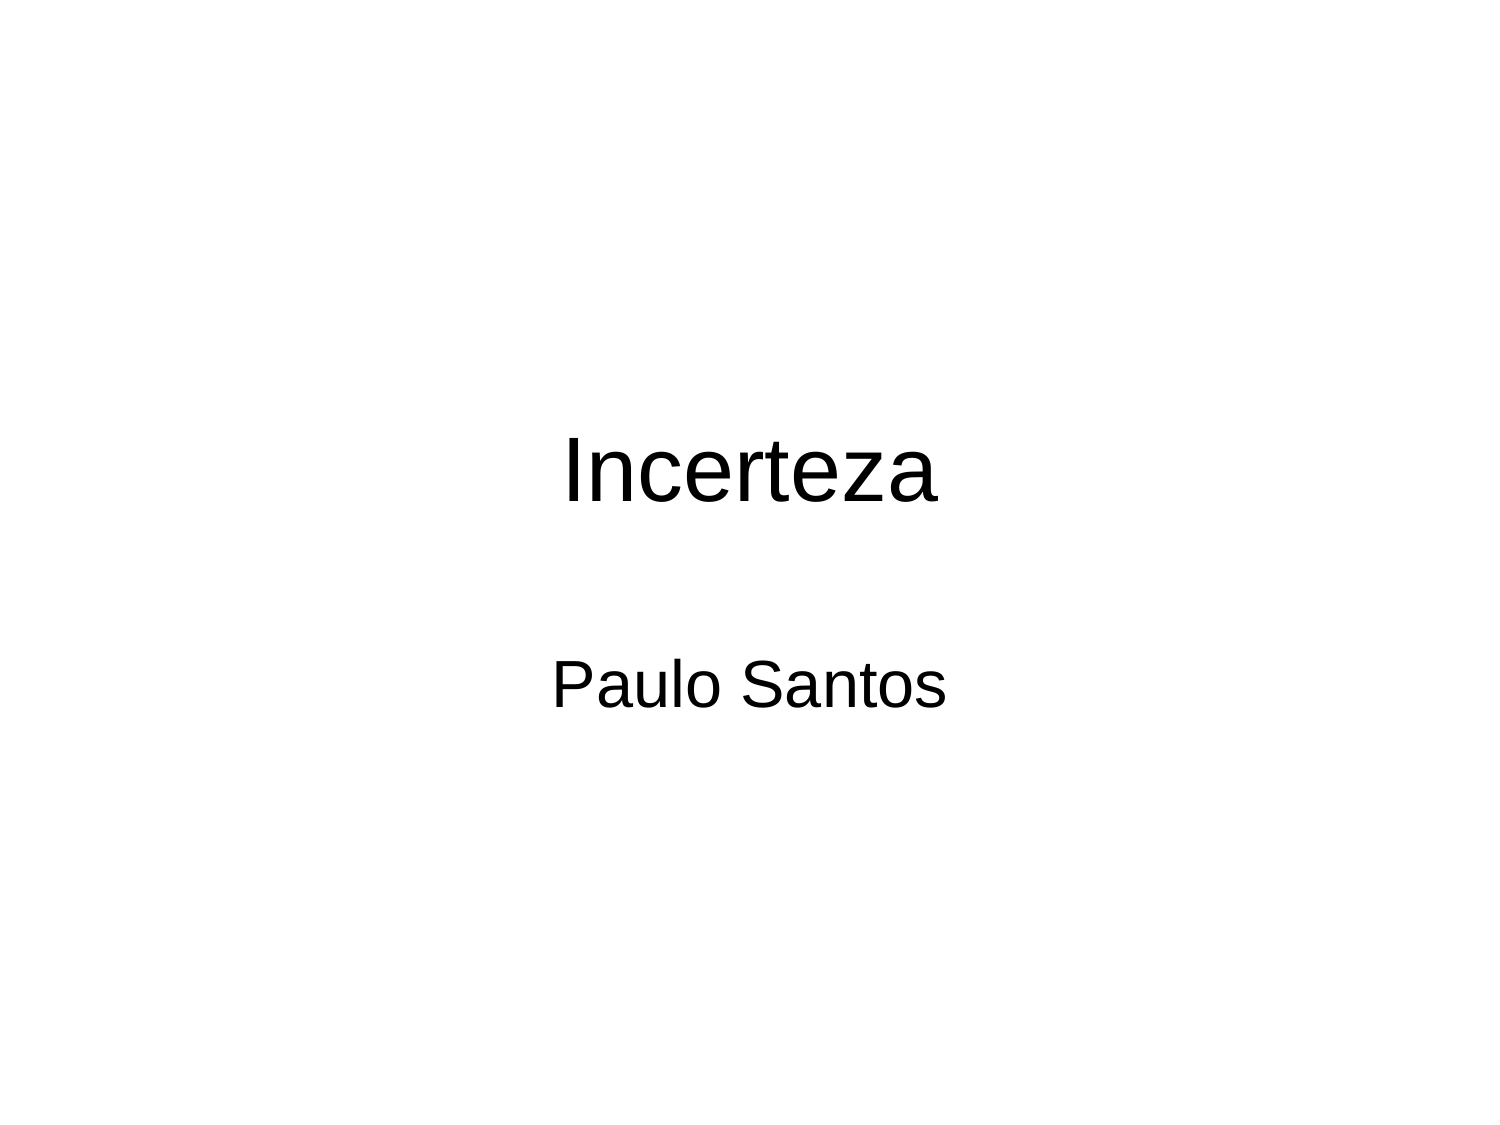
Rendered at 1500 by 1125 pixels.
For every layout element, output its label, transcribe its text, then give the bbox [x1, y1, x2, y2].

title Incerteza [112, 349, 1388, 591]
subtitle Paulo Santos [225, 637, 1276, 926]
